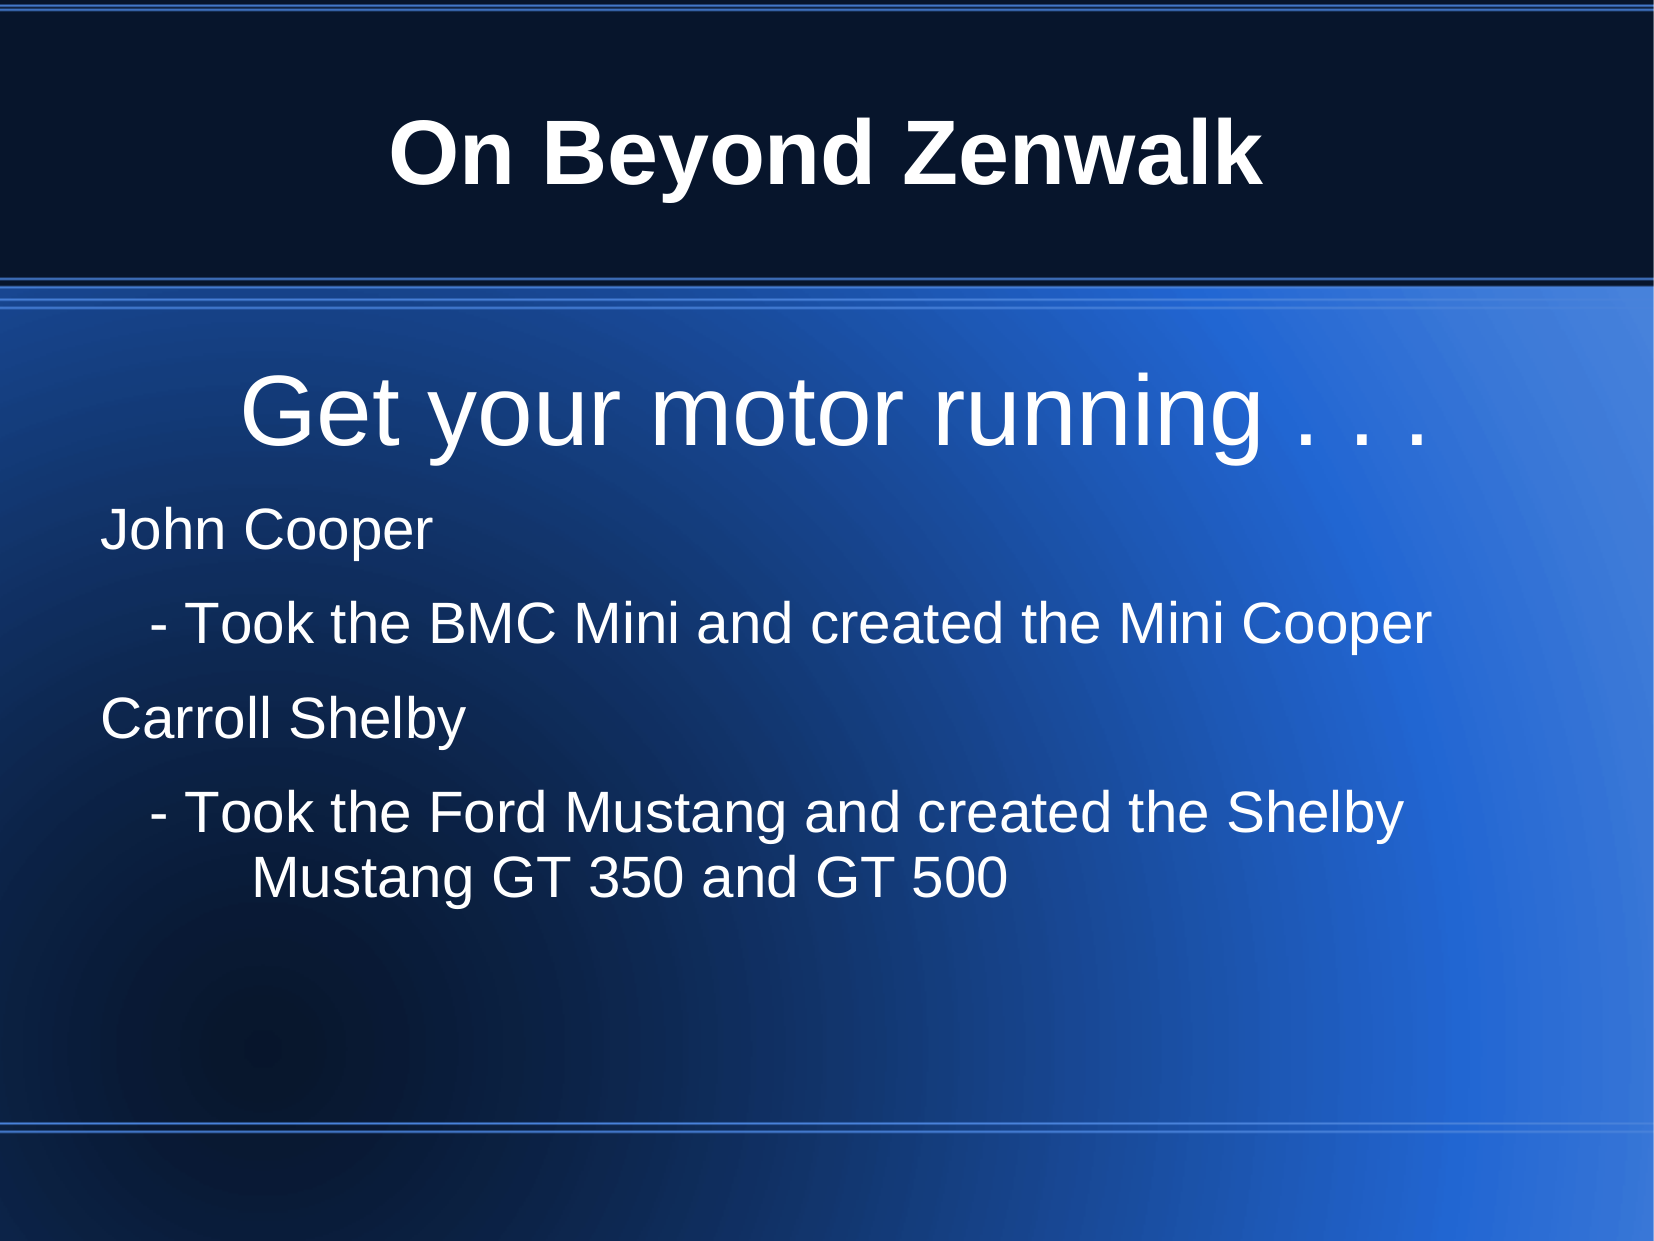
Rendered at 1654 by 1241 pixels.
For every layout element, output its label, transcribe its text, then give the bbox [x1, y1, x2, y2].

list Get your motor running . . . John Cooper - Took the BMC Mini and created the Mini Cooper Carroll Shelby - Took the Ford Mustang and created the Shelby Mustang GT 350 and GT 500 [82, 355, 1571, 1194]
title On Beyond Zenwalk [82, 56, 1571, 250]
picture [0, 0, 1654, 1241]
